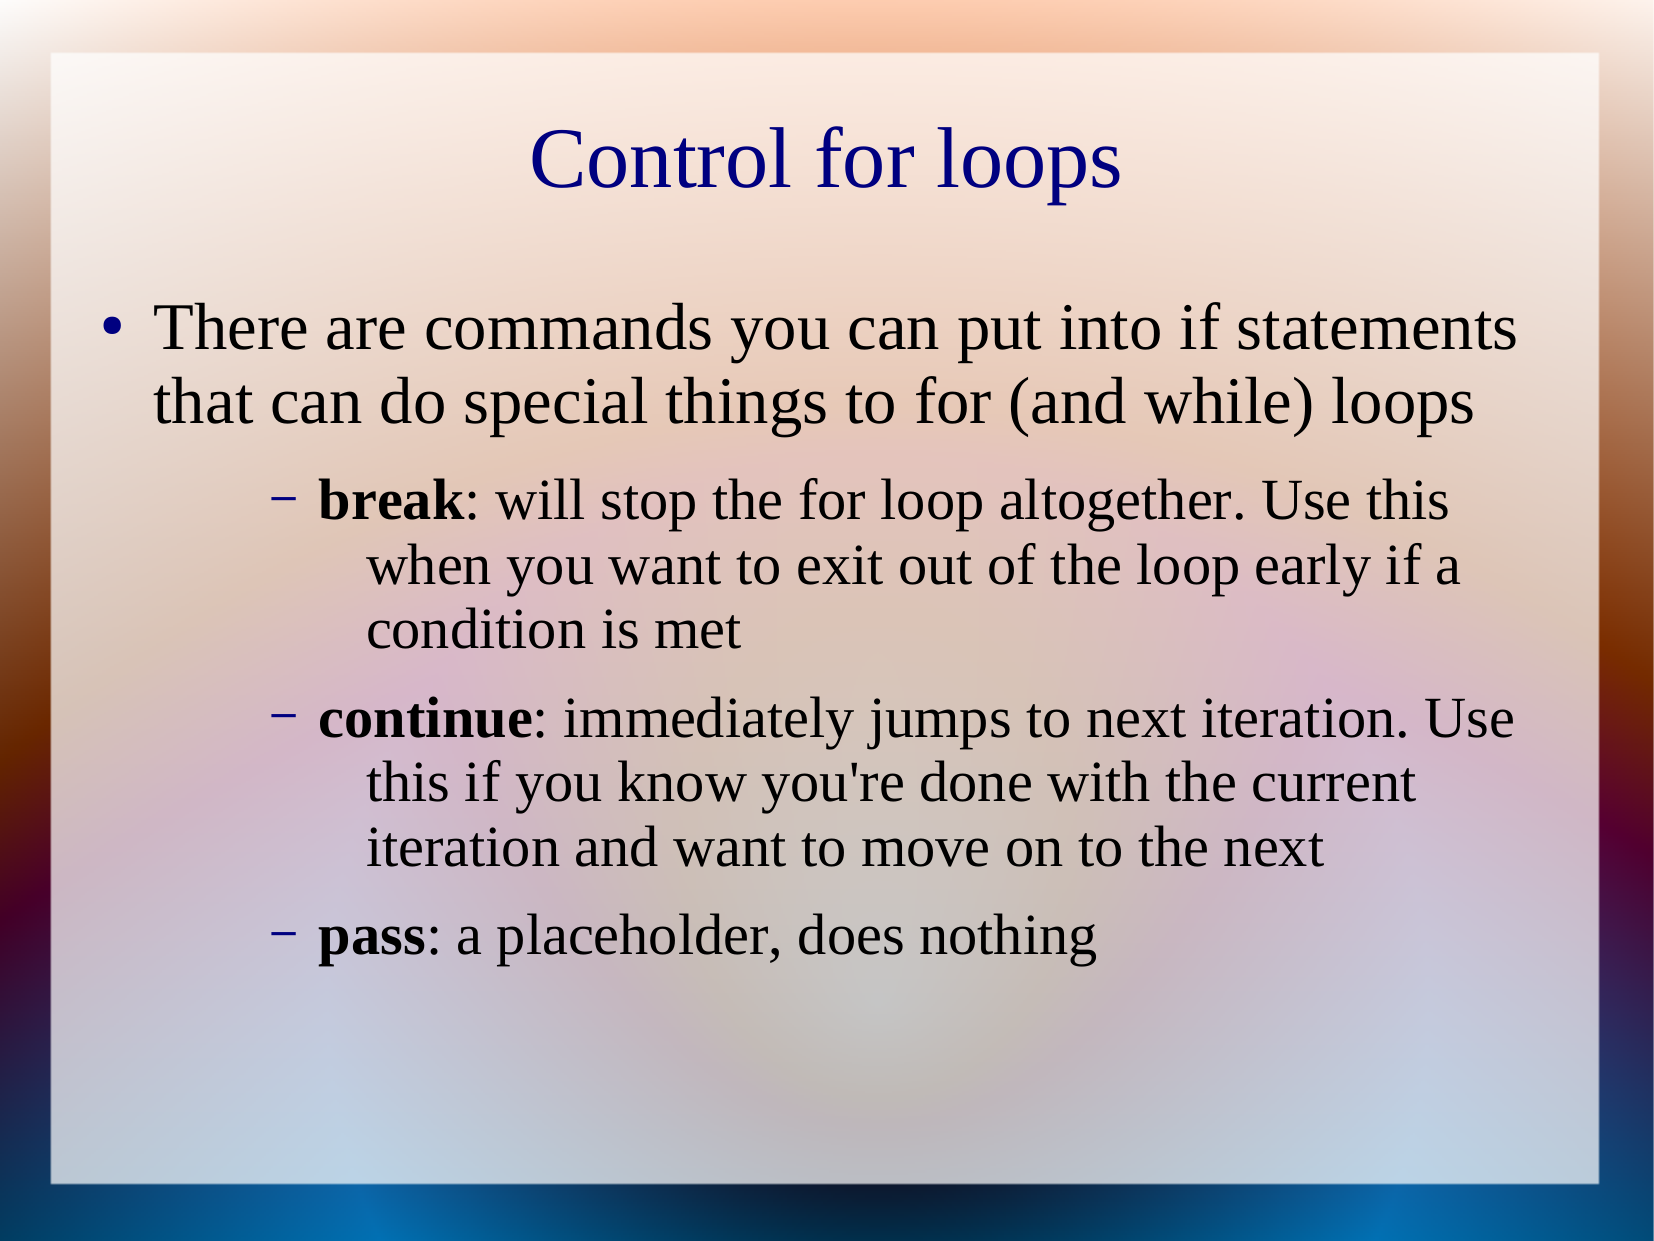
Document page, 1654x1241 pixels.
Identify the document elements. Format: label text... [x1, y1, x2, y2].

picture [0, 0, 1654, 1241]
title Control for loops [82, 55, 1571, 263]
list There are commands you can put into if statements that can do special things to for (and while) loops break: will stop the for loop altogether. Use this when you want to exit out of the loop early if a condition is met continue: immediately jumps to next iteration. Use this if you know you're done with the current iteration and want to move on to the next pass: a placeholder, does nothing [82, 290, 1571, 1010]
